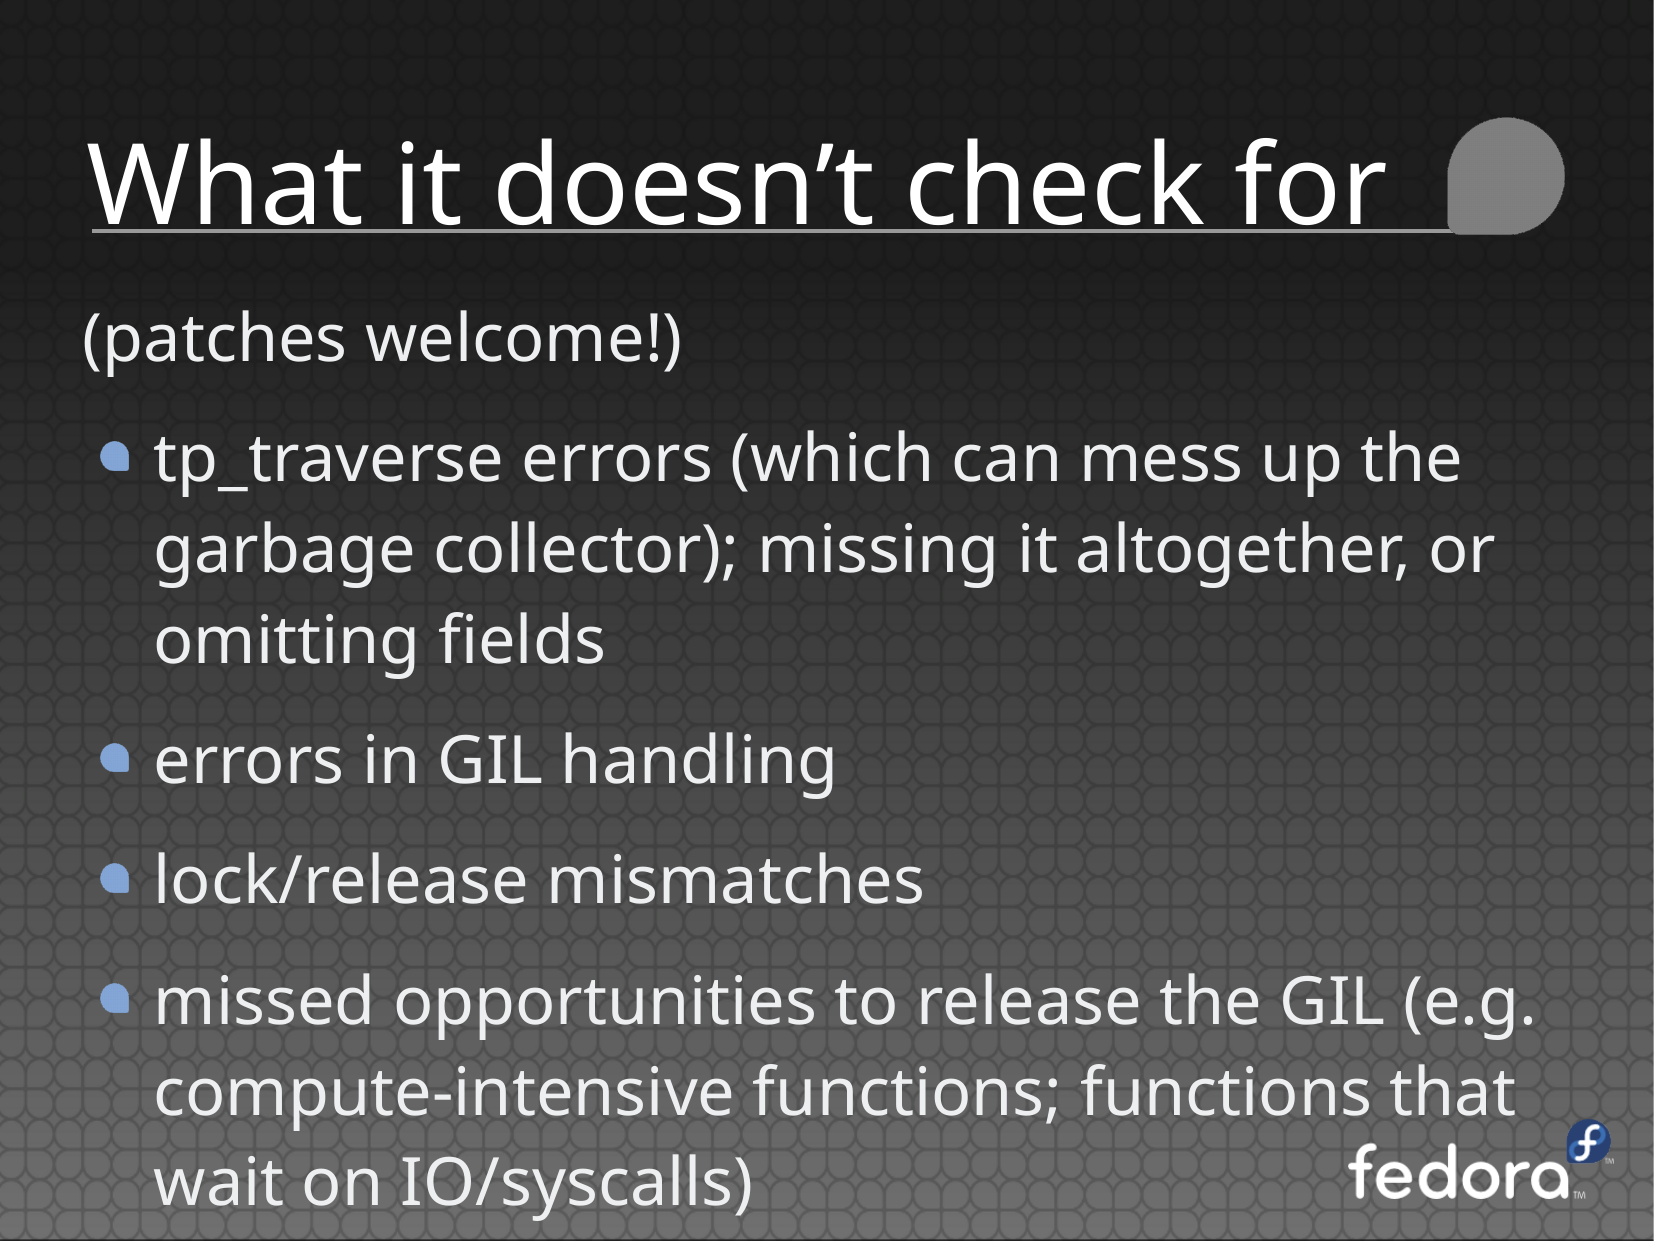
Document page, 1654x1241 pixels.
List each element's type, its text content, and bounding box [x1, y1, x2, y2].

list (patches welcome!) tp_traverse errors (which can mess up the garbage collector); missing it altogether, or omitting fields errors in GIL handling lock/release mismatches missed opportunities to release the GIL (e.g. compute-intensive functions; functions that wait on IO/syscalls) [82, 290, 1571, 1109]
title What it doesn’t check for [86, 110, 1576, 251]
picture [0, 0, 1654, 1241]
